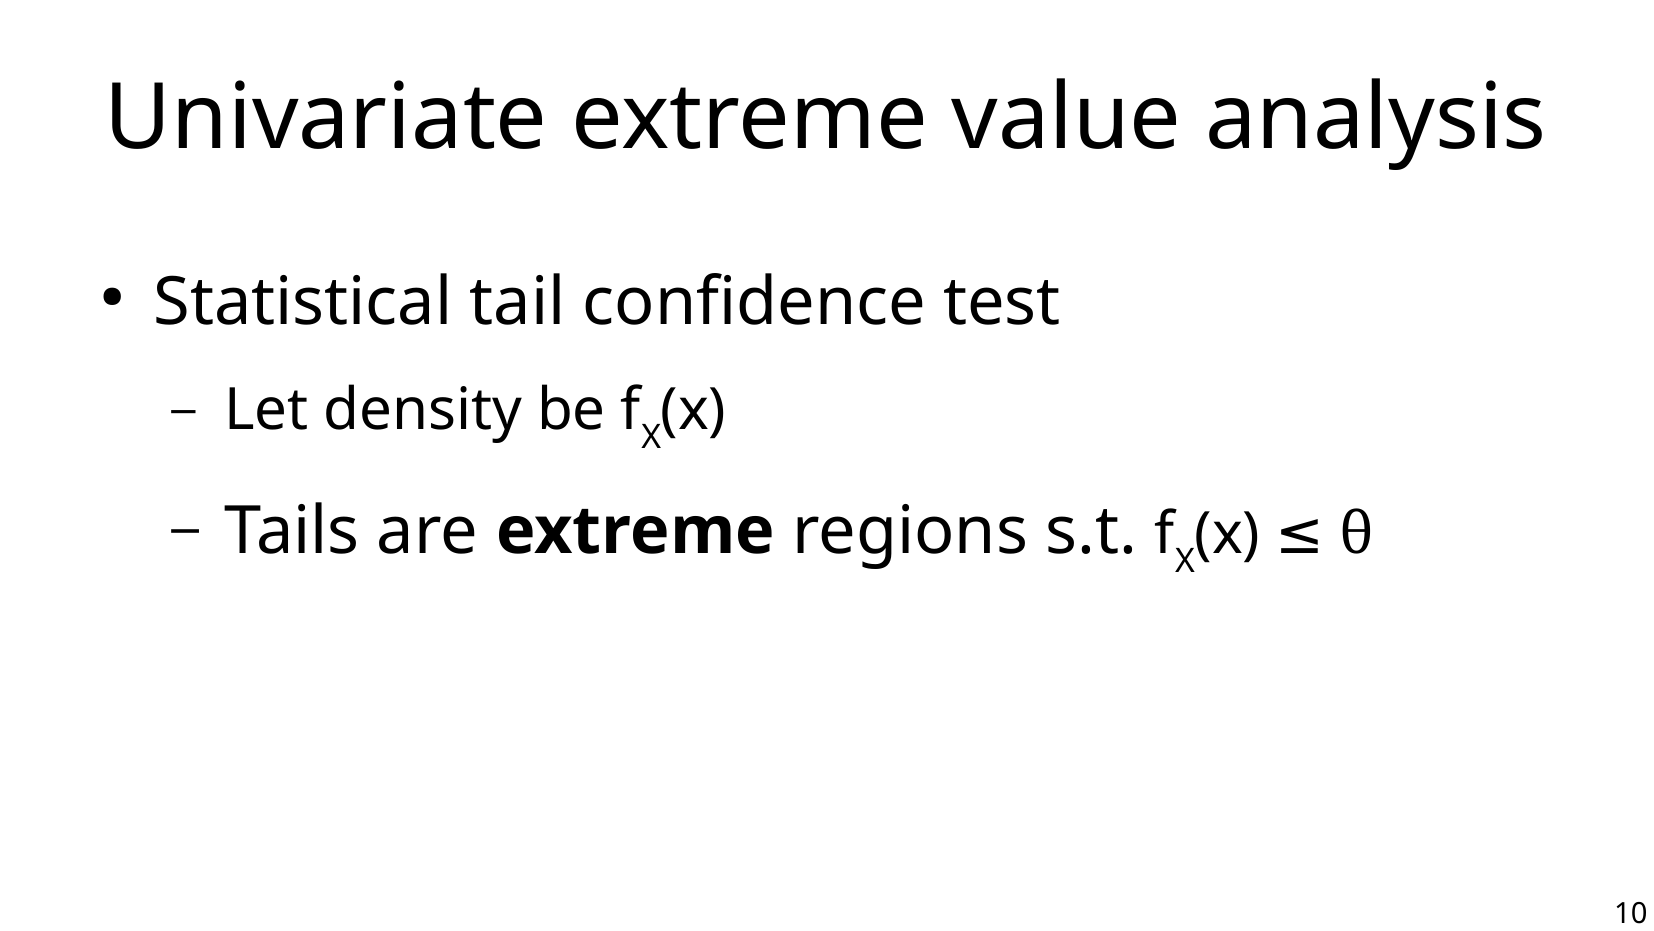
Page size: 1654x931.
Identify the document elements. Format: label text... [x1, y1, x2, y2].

list Statistical tail confidence test Let density be fX(x) Tails are extreme regions s.t. fX(x) ≤ θ [82, 253, 1571, 793]
title Univariate extreme value analysis [82, 1, 1571, 226]
